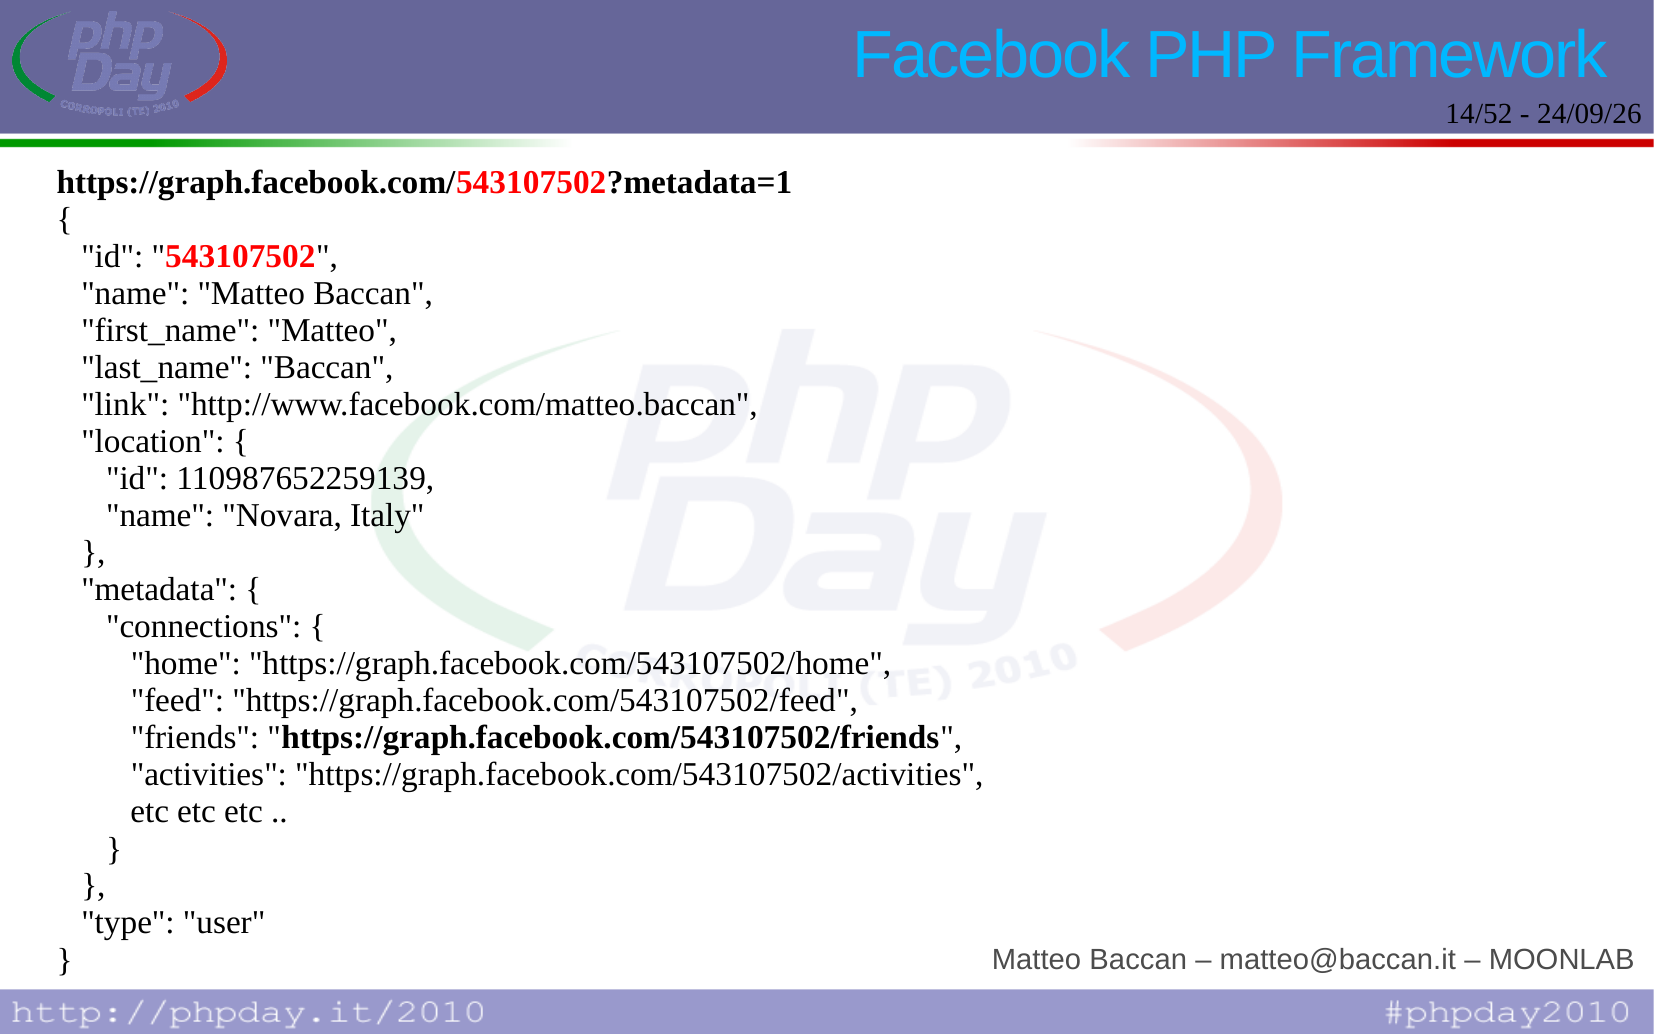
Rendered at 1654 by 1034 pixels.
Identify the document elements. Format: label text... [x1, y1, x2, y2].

title Facebook PHP Framework [132, 5, 1609, 103]
picture [0, 0, 1654, 1034]
text_box https://graph.facebook.com/543107502?metadata=1 { "id": "543107502", "name": "Matteo Baccan", "first_name": "Matteo", "last_name": "Baccan", "link": "http://www.facebook.com/matteo.baccan", "location": { "id": 110987652259139, "name": "Novara, Italy" }, "metadata": { "connections": { "home": "https://graph.facebook.com/543107502/home", "feed": "https://graph.facebook.com/543107502/feed", "friends": "https://graph.facebook.com/543107502/friends", "activities": "https://graph.facebook.com/543107502/activities", etc etc etc .. } }, "type": "user" } [6, 156, 1649, 1003]
